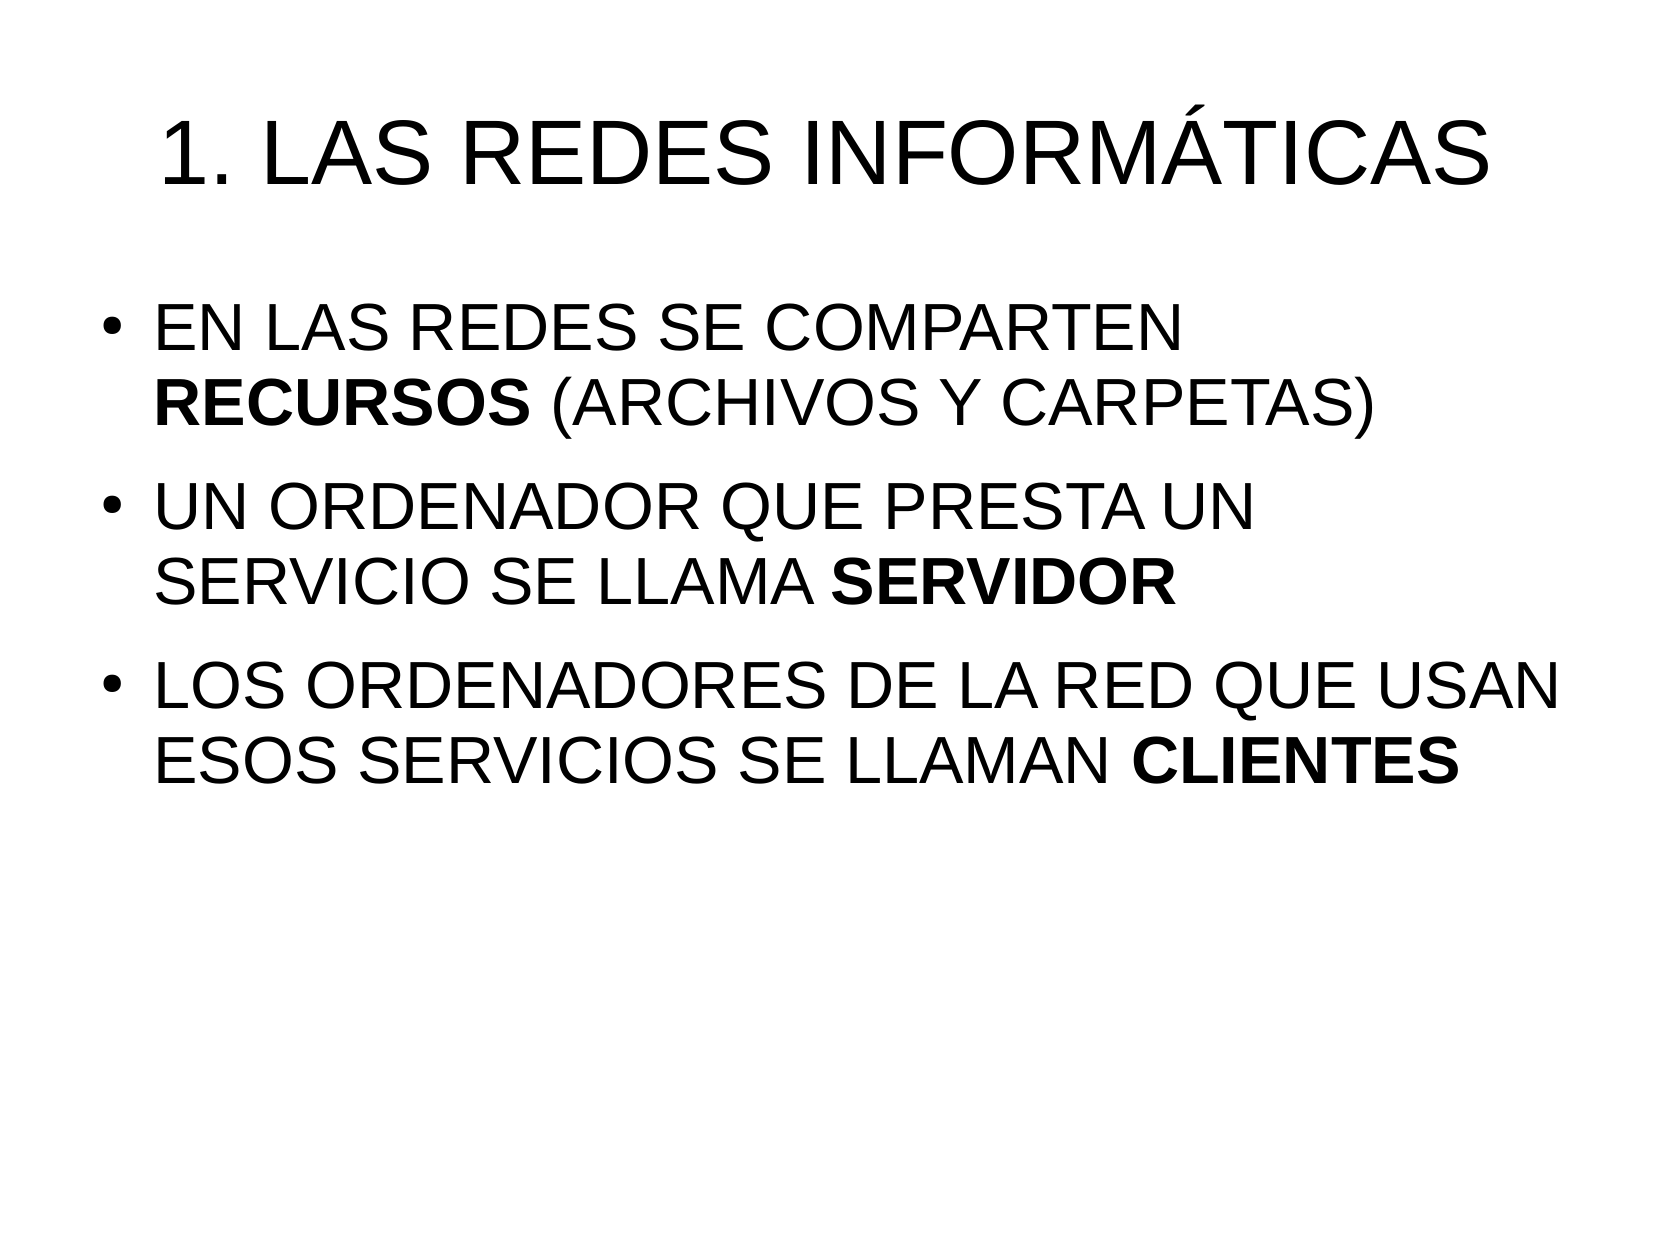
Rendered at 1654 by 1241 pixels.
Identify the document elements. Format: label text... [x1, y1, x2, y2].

list EN LAS REDES SE COMPARTEN RECURSOS (ARCHIVOS Y CARPETAS) UN ORDENADOR QUE PRESTA UN SERVICIO SE LLAMA SERVIDOR LOS ORDENADORES DE LA RED QUE USAN ESOS SERVICIOS SE LLAMAN CLIENTES [82, 290, 1571, 1094]
title 1. LAS REDES INFORMÁTICAS [82, 49, 1571, 257]
